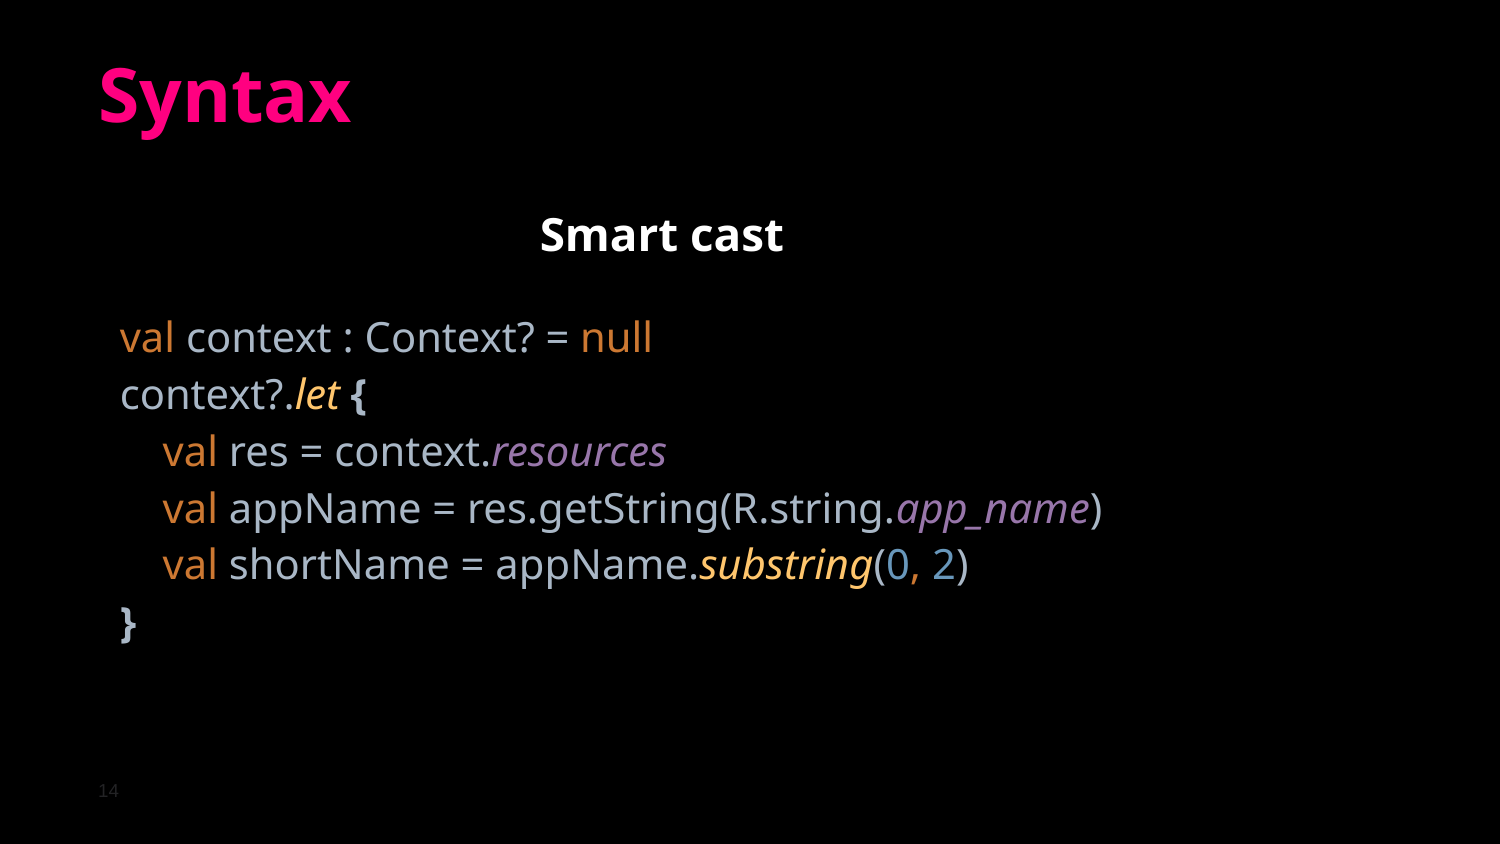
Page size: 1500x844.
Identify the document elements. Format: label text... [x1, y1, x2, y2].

title Syntax [83, 57, 1416, 151]
slide_number <number> [83, 767, 434, 813]
text_box val context : Context? = null context?.let { val res = context.resources val appName = res.getString(R.string.app_name) val shortName = appName.substring(0, 2) } [105, 300, 1426, 629]
text_box Smart cast [525, 195, 787, 262]
